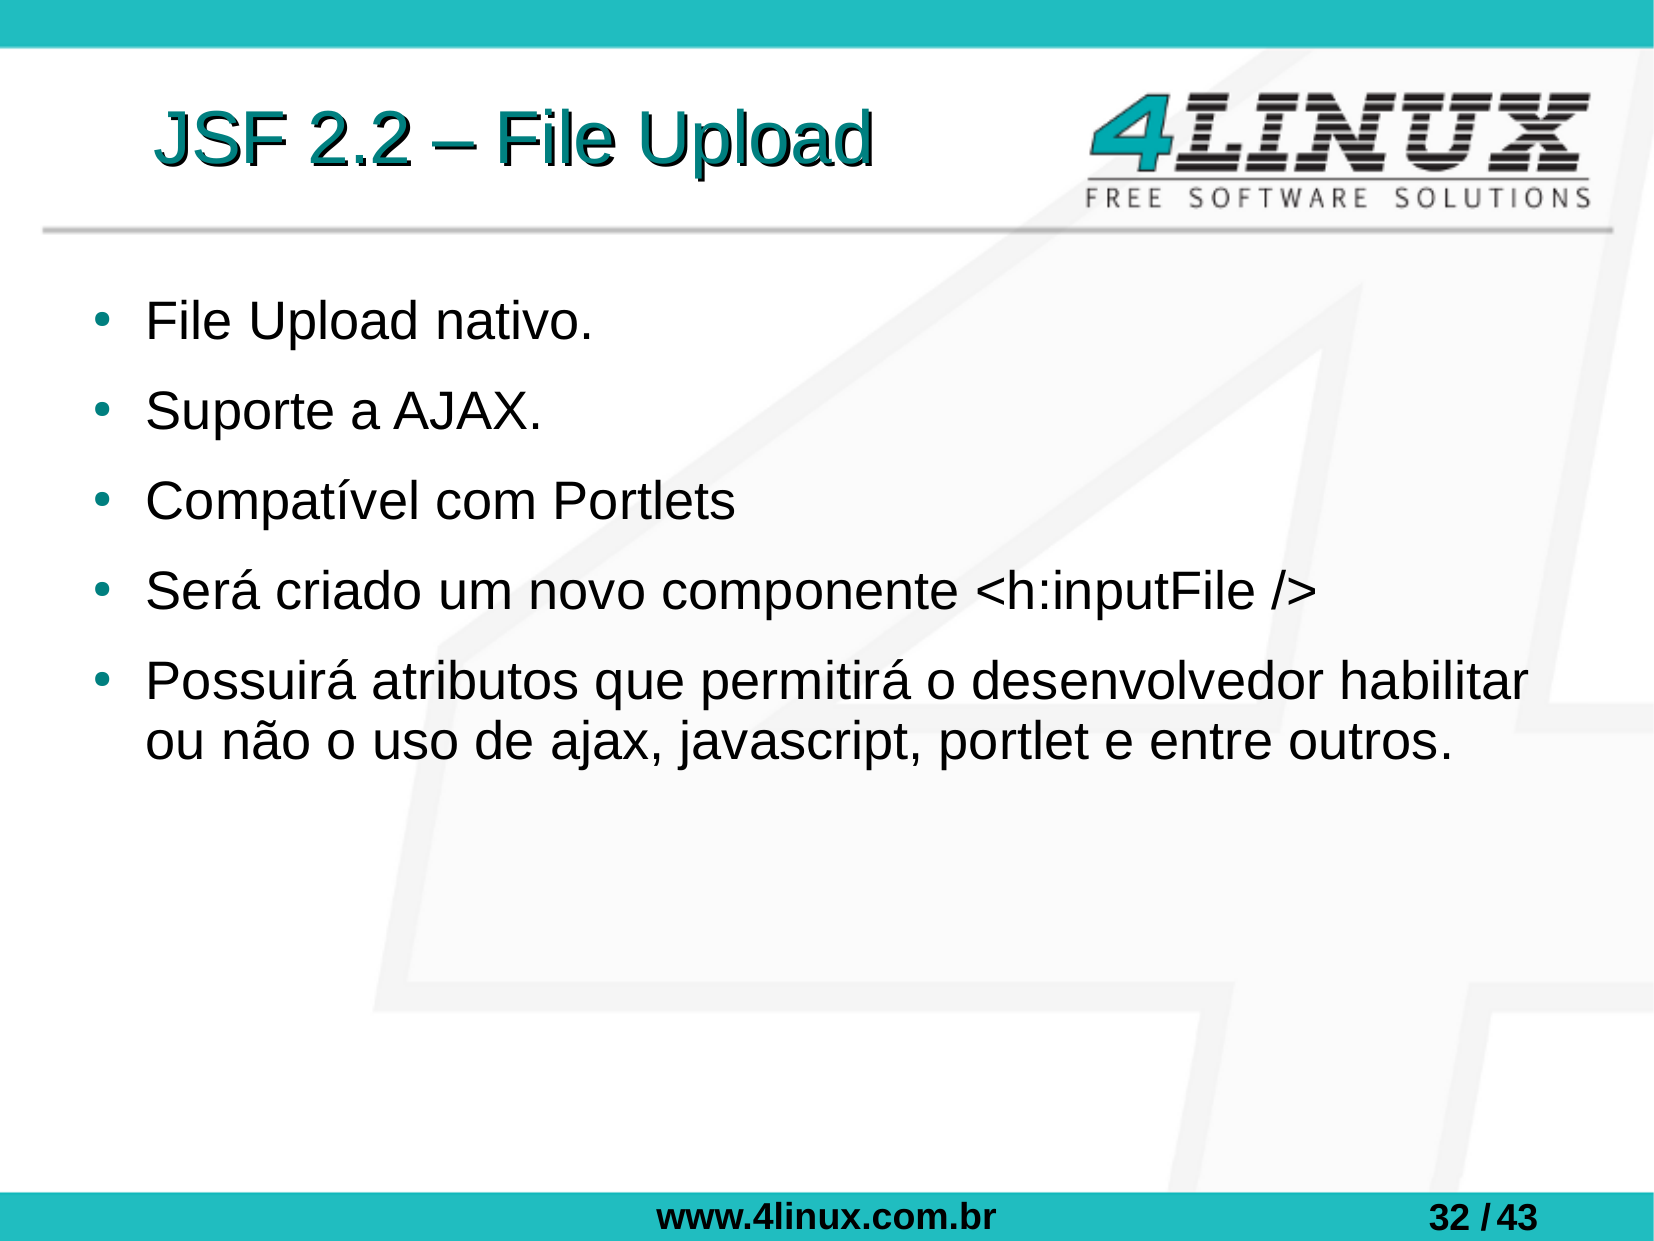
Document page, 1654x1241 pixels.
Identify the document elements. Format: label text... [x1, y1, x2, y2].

list File Upload nativo. Suporte a AJAX. Compatível com Portlets Será criado um novo componente <h:inputFile /> Possuirá atributos que permitirá o desenvolvedor habilitar ou não o uso de ajax, javascript, portlet e entre outros. [75, 290, 1564, 1163]
picture [0, 0, 1654, 1241]
title JSF 2.2 – File Upload [82, 49, 1051, 226]
